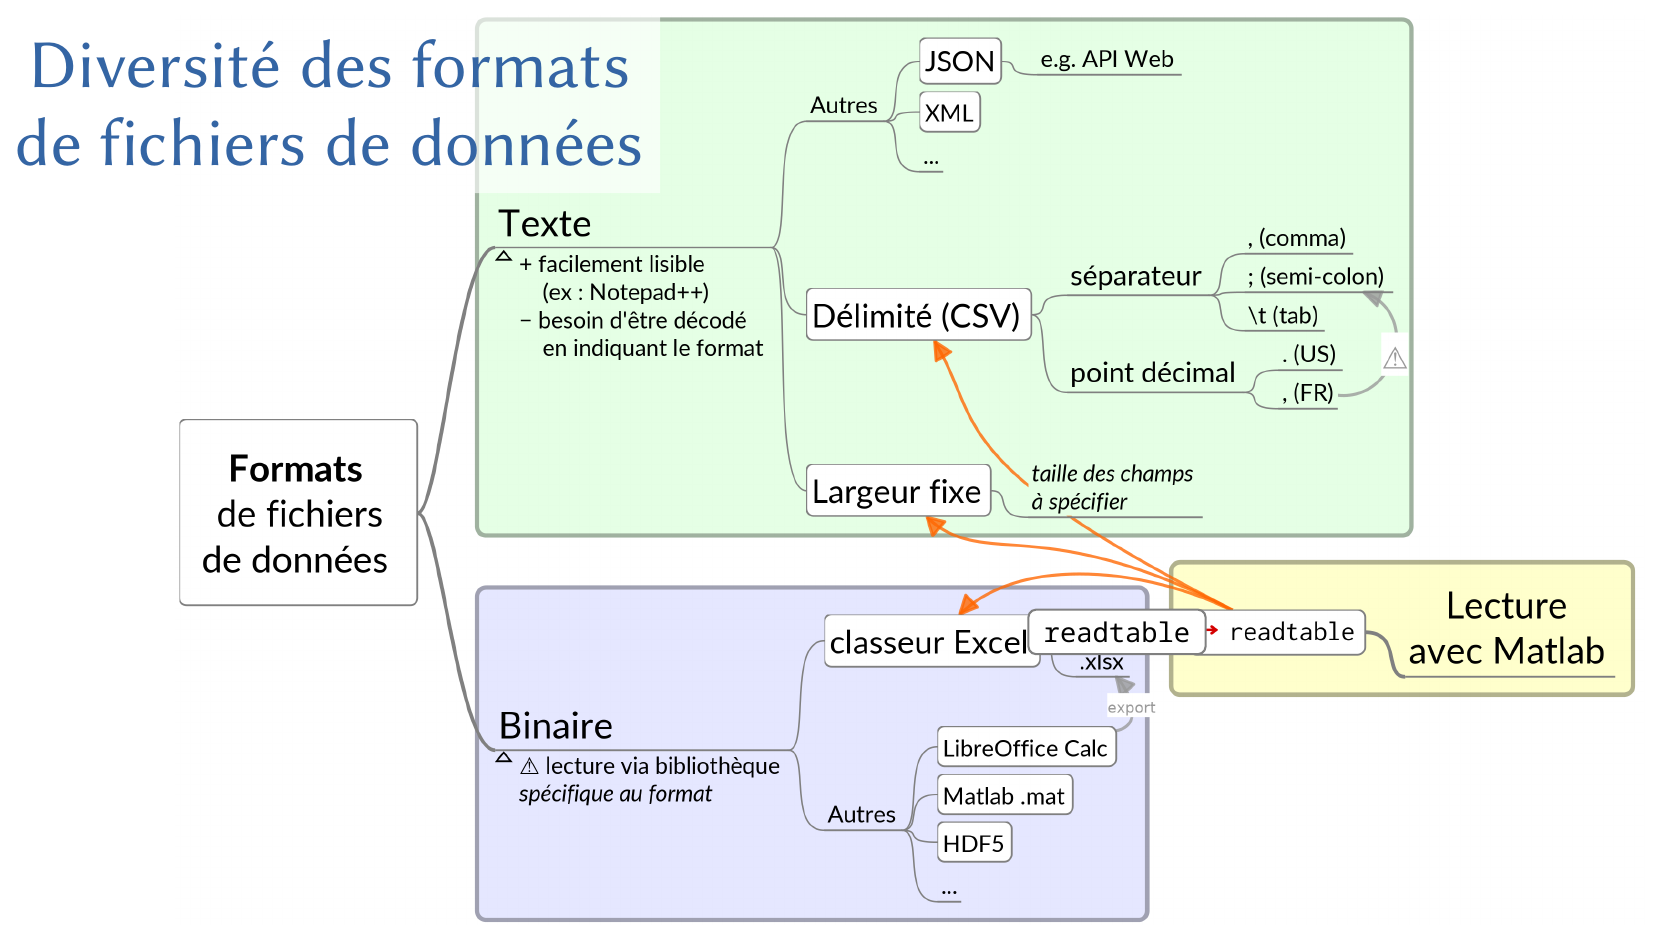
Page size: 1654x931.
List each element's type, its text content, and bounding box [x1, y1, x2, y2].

text_box readtable [1028, 609, 1206, 655]
title Diversité des formats de fichiers de données [0, 15, 661, 194]
picture [175, 15, 1645, 925]
